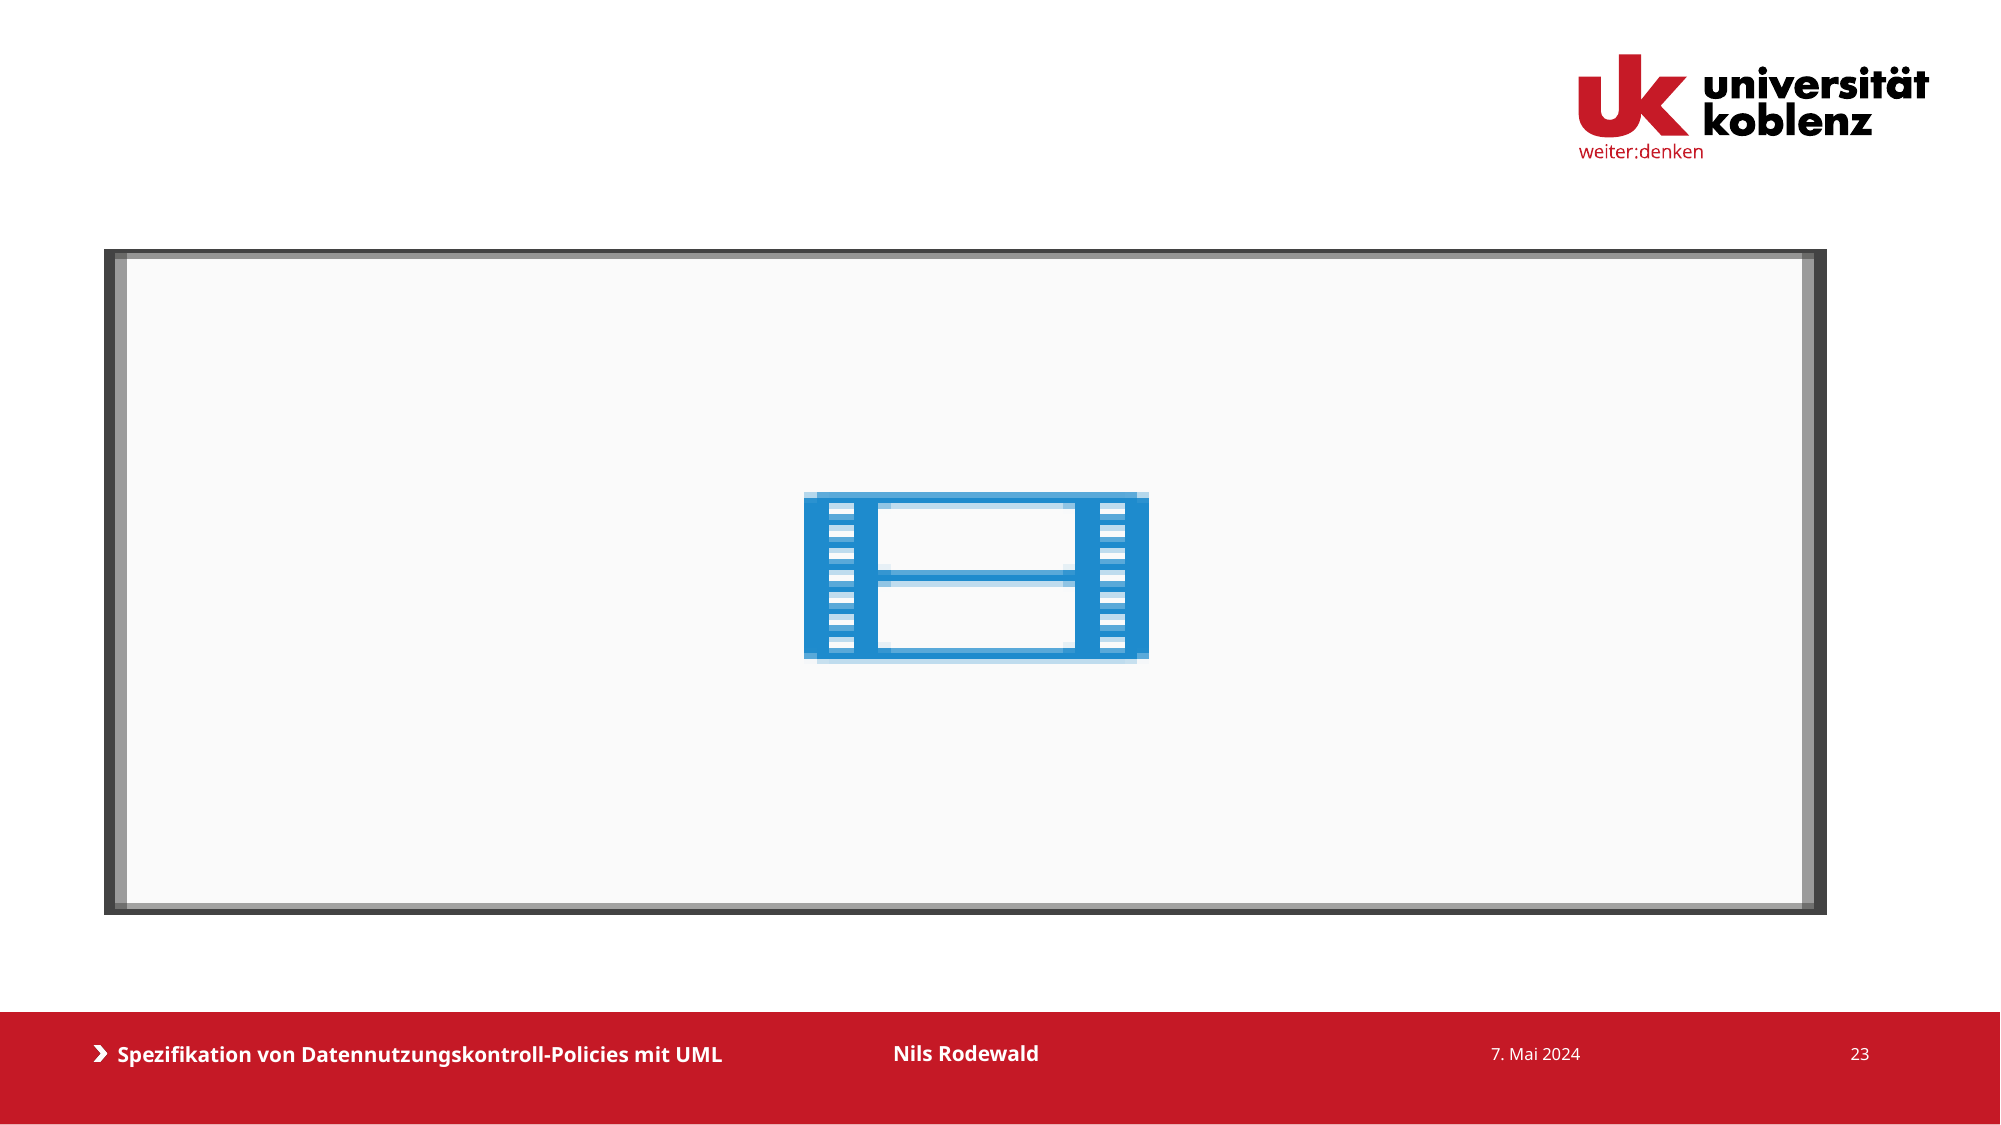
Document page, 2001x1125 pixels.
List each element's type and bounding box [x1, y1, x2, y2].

text_box [102, 248, 1828, 916]
